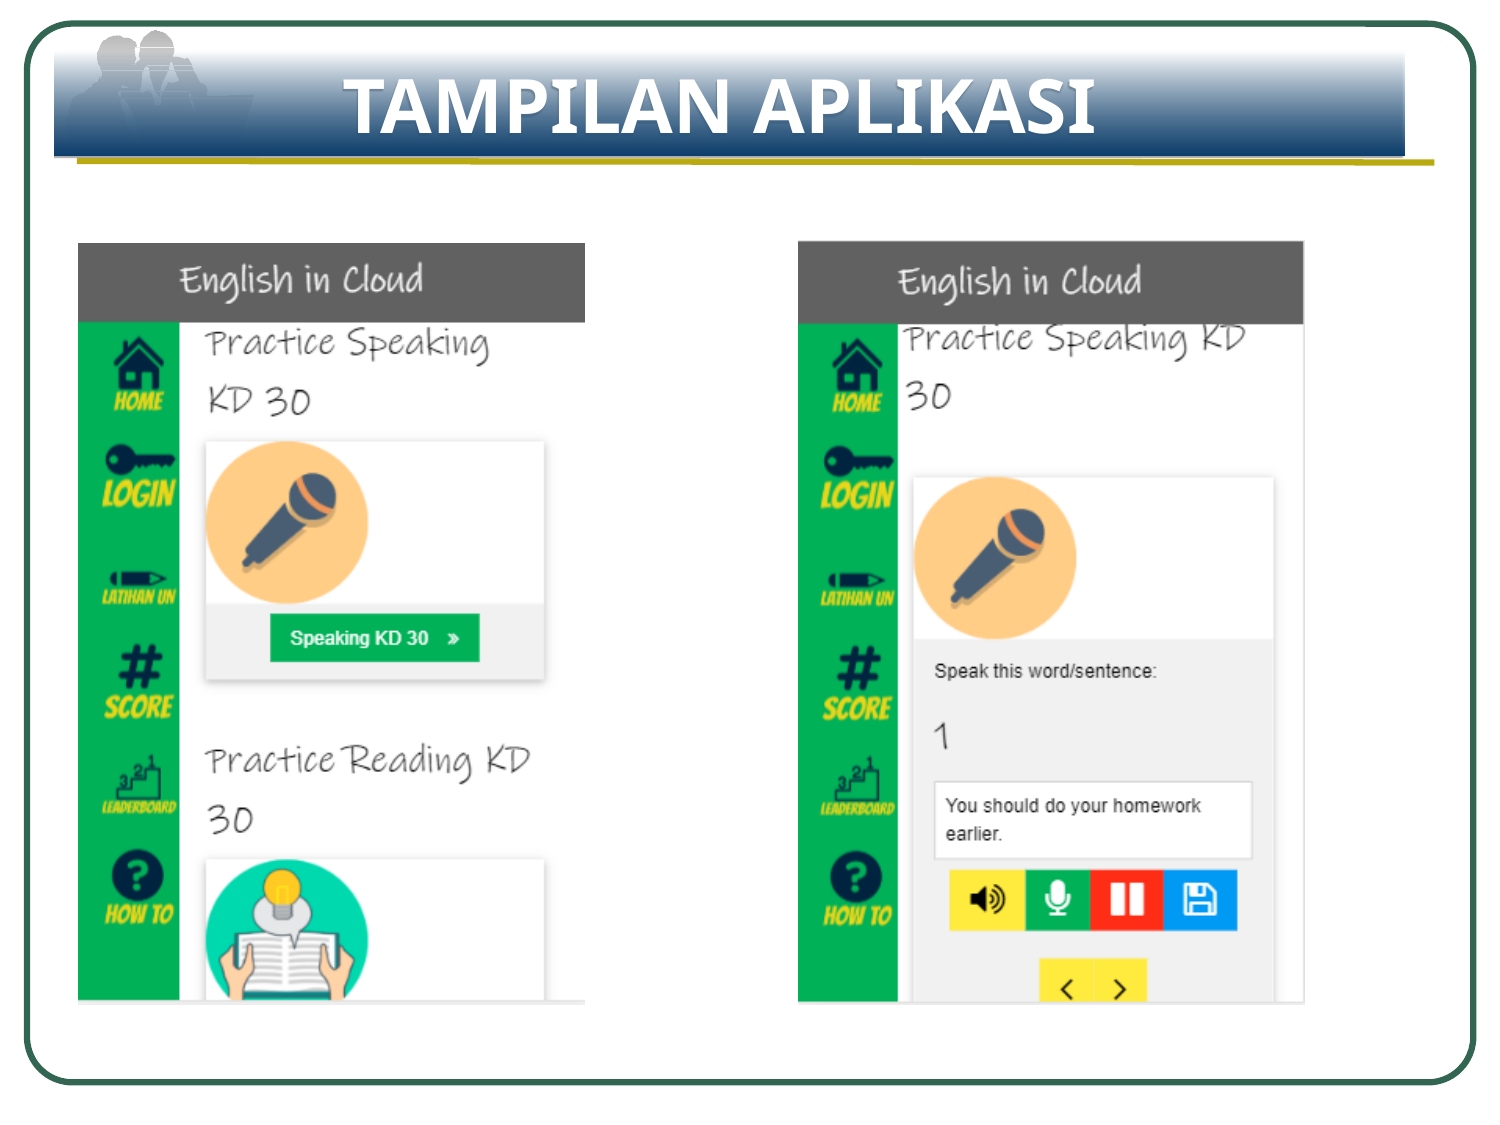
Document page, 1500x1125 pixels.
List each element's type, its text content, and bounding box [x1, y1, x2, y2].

picture [798, 240, 1305, 1005]
text_box TAMPILAN APLIKASI [54, 50, 1405, 156]
picture [78, 243, 585, 1005]
